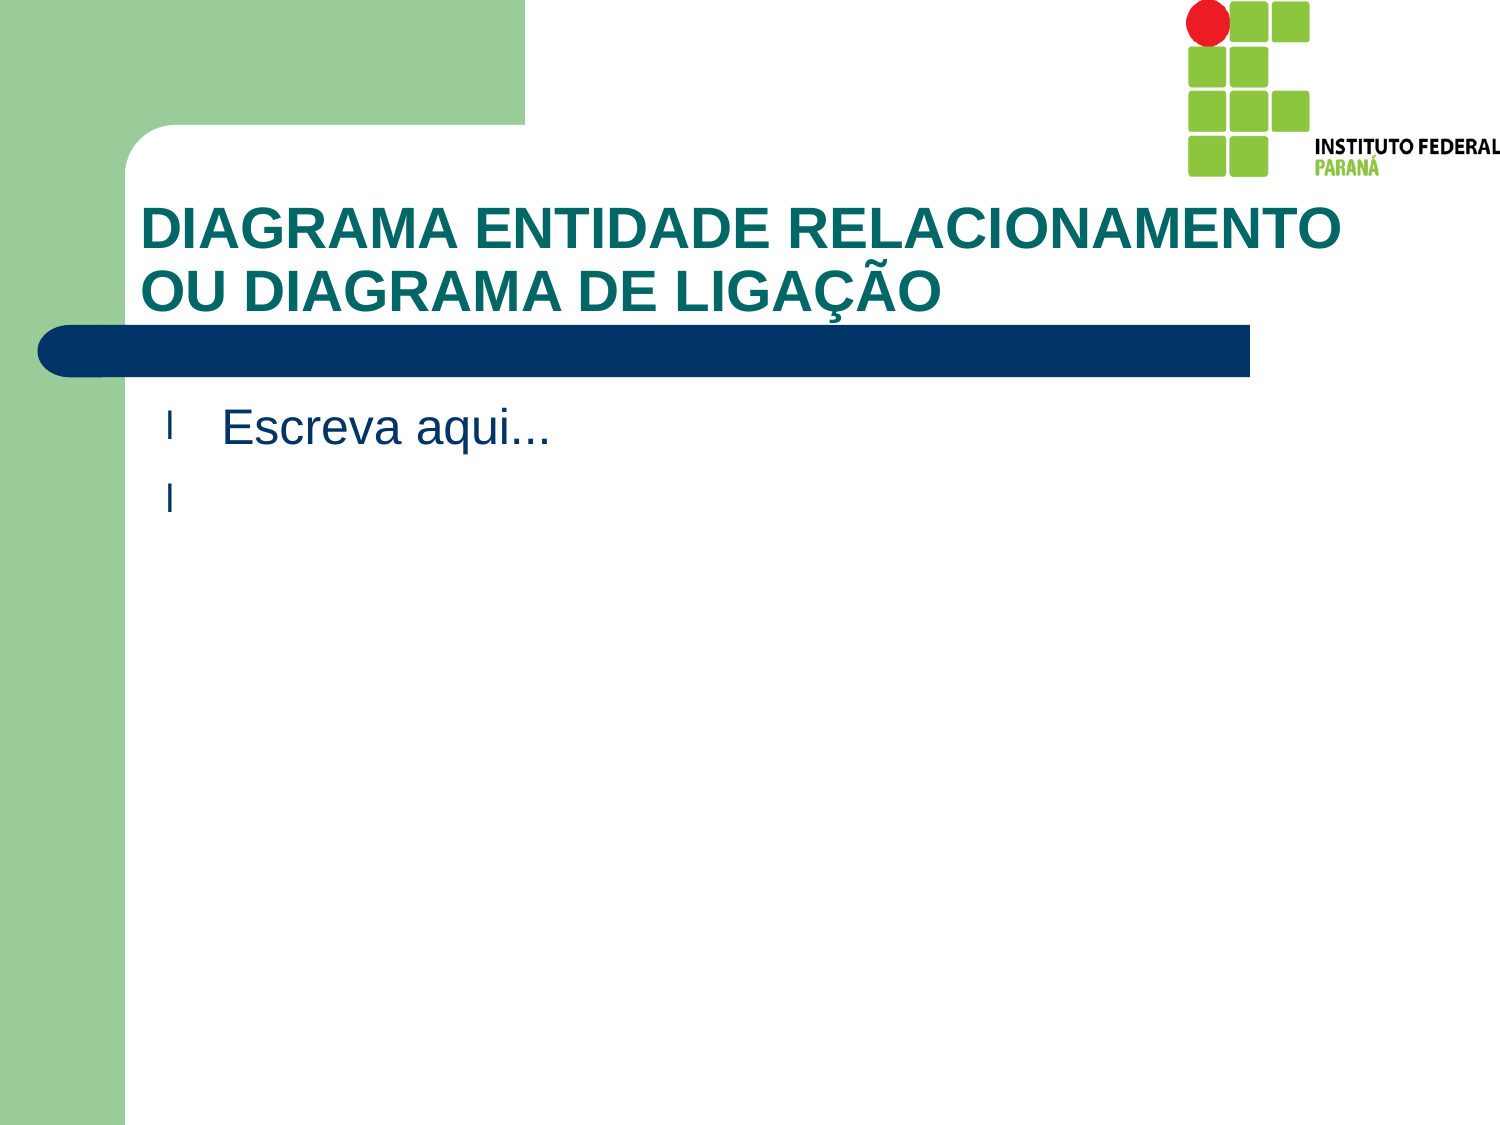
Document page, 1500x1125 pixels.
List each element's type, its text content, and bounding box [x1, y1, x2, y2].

title DIAGRAMA ENTIDADE RELACIONAMENTO OU DIAGRAMA DE LIGAÇÃO [125, 125, 1500, 333]
list Escreva aqui... [150, 387, 1463, 1001]
